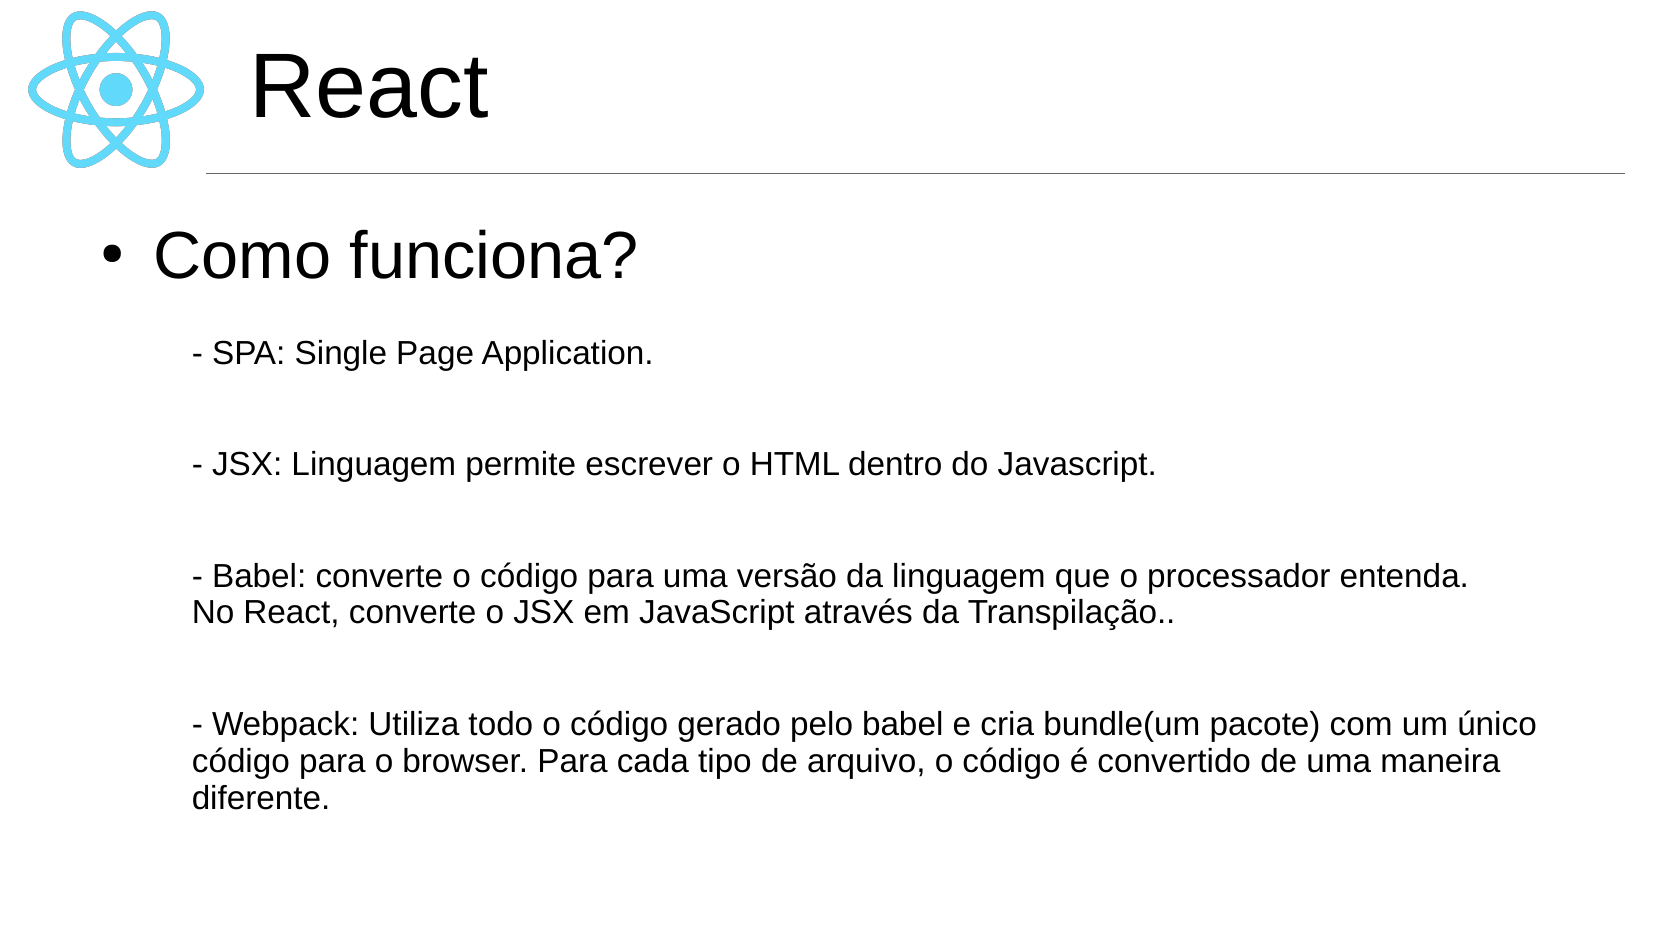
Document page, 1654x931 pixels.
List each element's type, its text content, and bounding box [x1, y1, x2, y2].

text_box - SPA: Single Page Application. - JSX: Linguagem permite escrever o HTML dentro do Javascript. - Babel: converte o código para uma versão da linguagem que o processador entenda. No React, converte o JSX em JavaScript através da Transpilação.. - Webpack: Utiliza todo o código gerado pelo babel e cria bundle(um pacote) com um único código para o browser. Para cada tipo de arquivo, o código é convertido de uma maneira diferente. [177, 327, 1654, 931]
title React [292, 7, 1654, 164]
picture [0, 0, 292, 207]
list Como funciona? [82, 217, 1571, 296]
